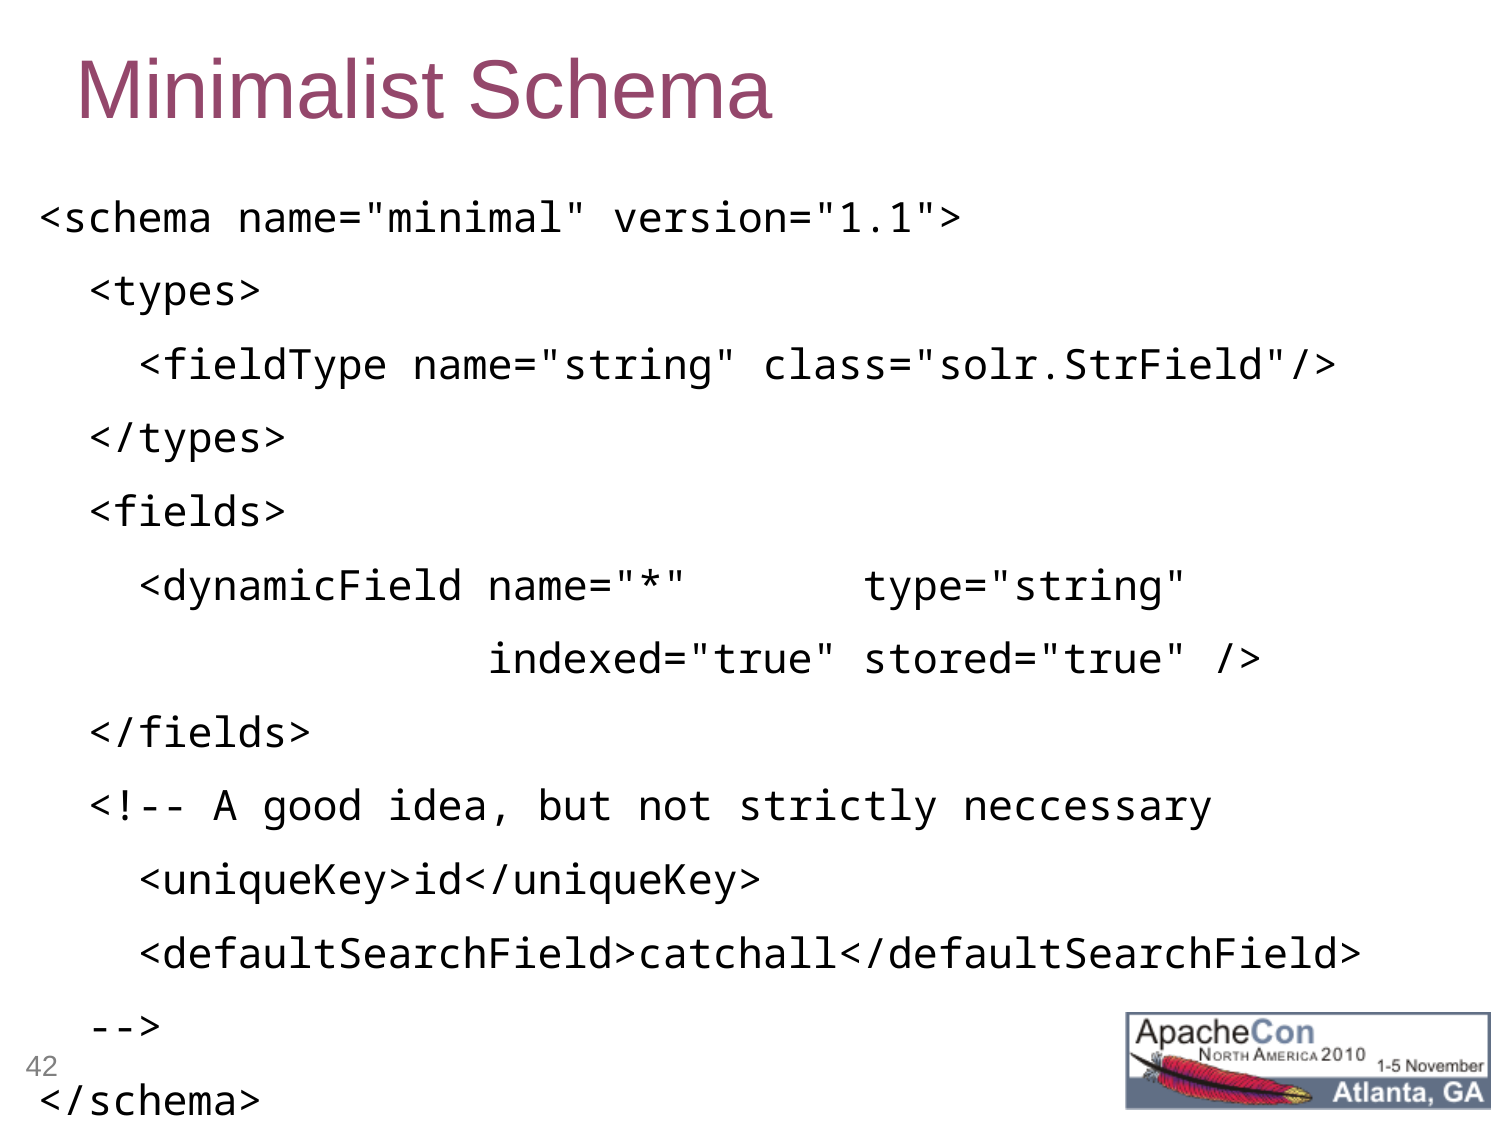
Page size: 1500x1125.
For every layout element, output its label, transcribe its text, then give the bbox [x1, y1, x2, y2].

list <schema name="minimal" version="1.1"> <types> <fieldType name="string" class="solr.StrField"/> </types> <fields> <dynamicField name="*" type="string" indexed="true" stored="true" /> </fields> <!-- A good idea, but not strictly neccessary <uniqueKey>id</uniqueKey> <defaultSearchField>catchall</defaultSearchField> --> </schema> [37, 187, 1463, 991]
picture [1125, 1012, 1491, 1110]
title Minimalist Schema [75, 0, 1425, 181]
